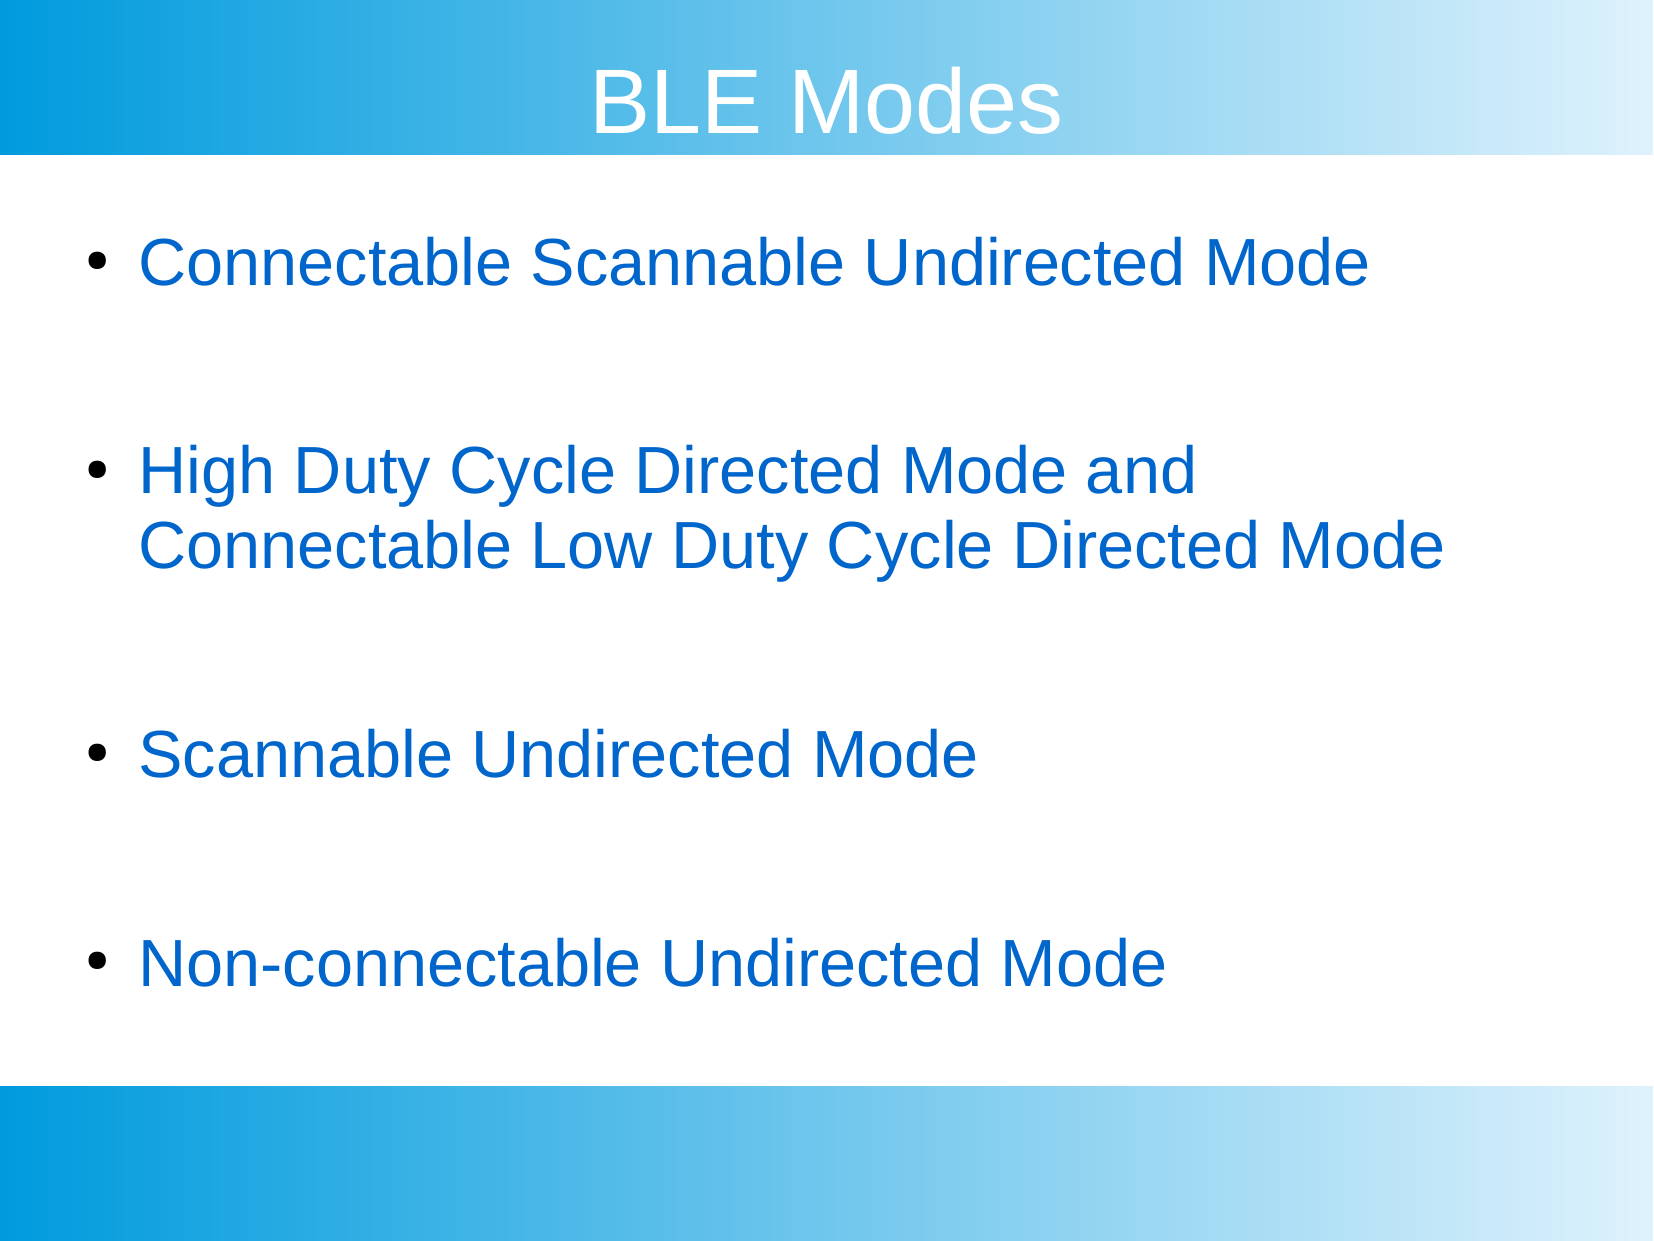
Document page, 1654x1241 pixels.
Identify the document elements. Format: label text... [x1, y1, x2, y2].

list Connectable Scannable Undirected Mode High Duty Cycle Directed Mode and Connectable Low Duty Cycle Directed Mode Scannable Undirected Mode Non-connectable Undirected Mode [67, 225, 1546, 970]
title BLE Modes [82, 49, 1571, 155]
